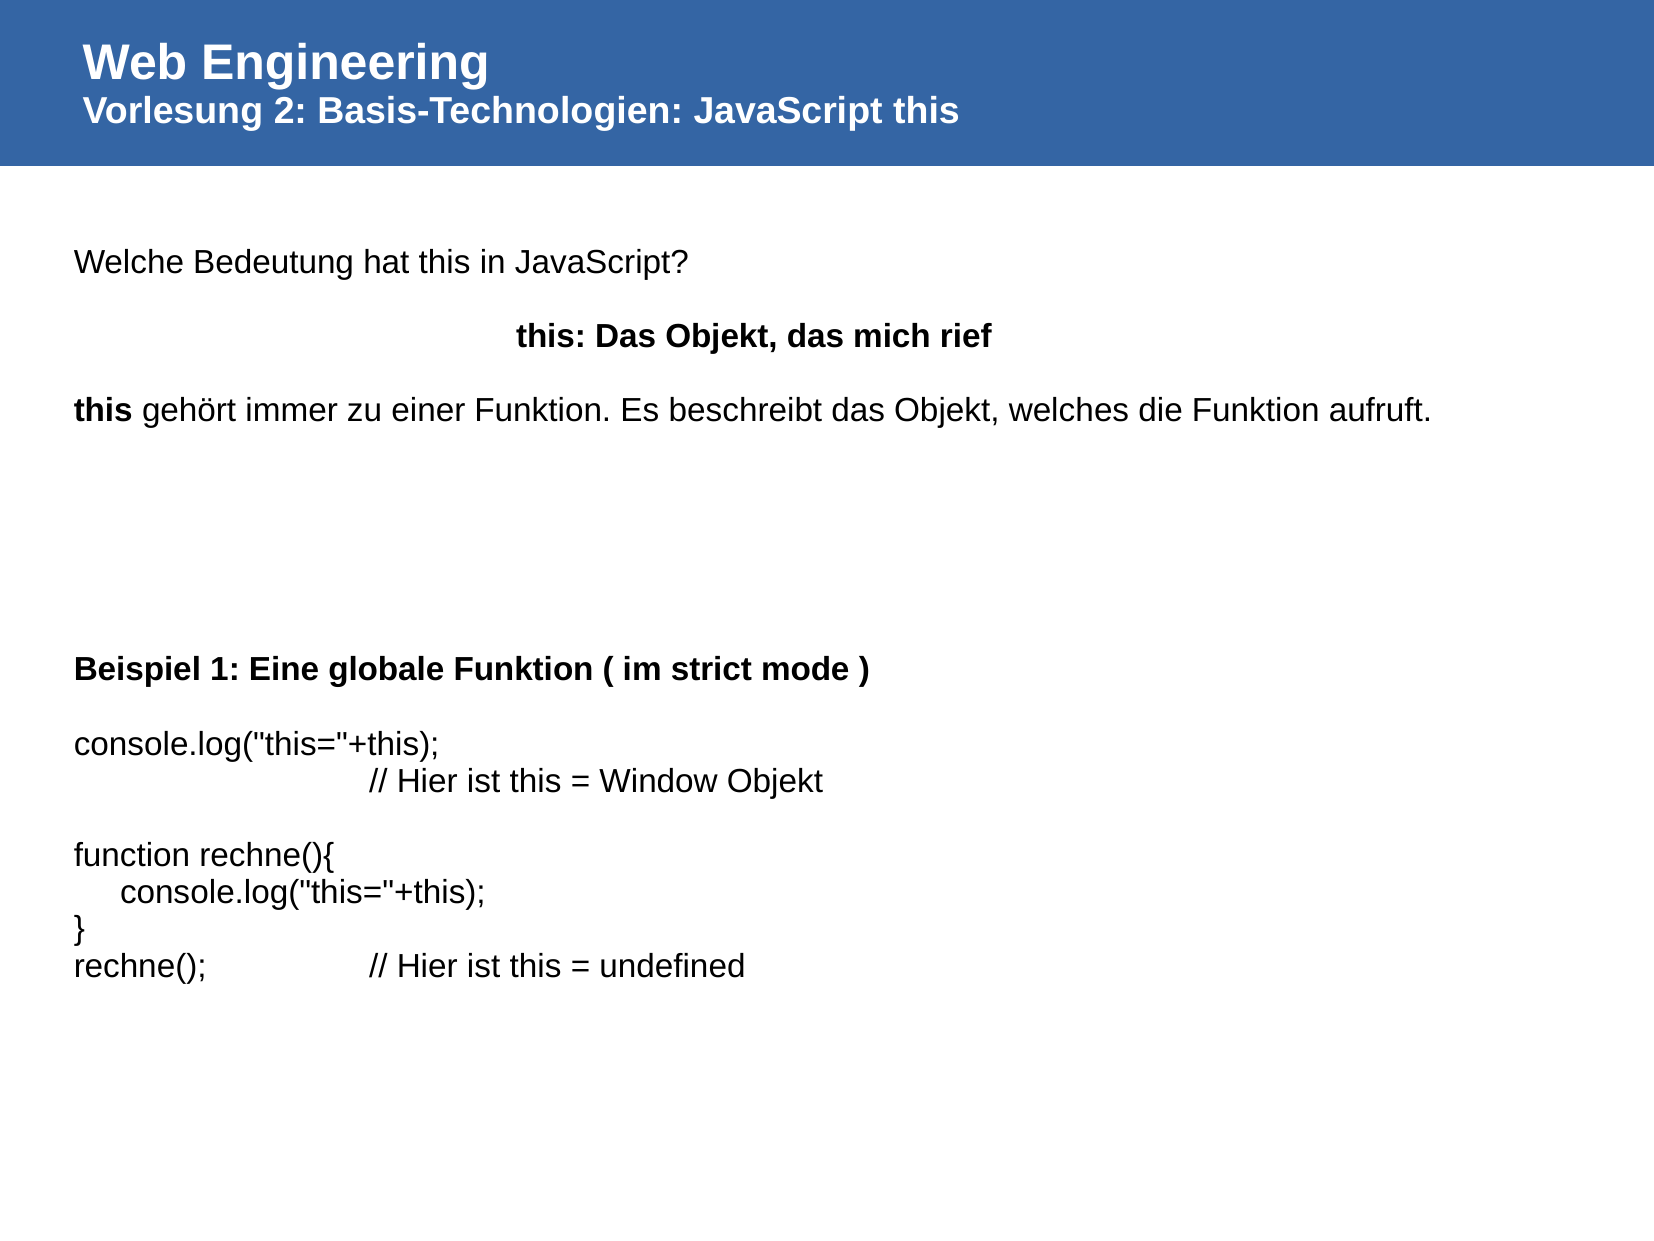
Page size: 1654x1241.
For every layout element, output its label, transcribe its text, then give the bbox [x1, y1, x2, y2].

title Web Engineering Vorlesung 2: Basis-Technologien: JavaScript this [82, 0, 1571, 166]
text_box Welche Bedeutung hat this in JavaScript? this: Das Objekt, das mich rief this gehört immer zu einer Funktion. Es beschreibt das Objekt, welches die Funktion aufruft. Beispiel 1: Eine globale Funktion ( im strict mode ) console.log("this="+this); // Hier ist this = Window Objekt function rechne(){ console.log("this="+this); } rechne(); // Hier ist this = undefined [59, 236, 1508, 1183]
